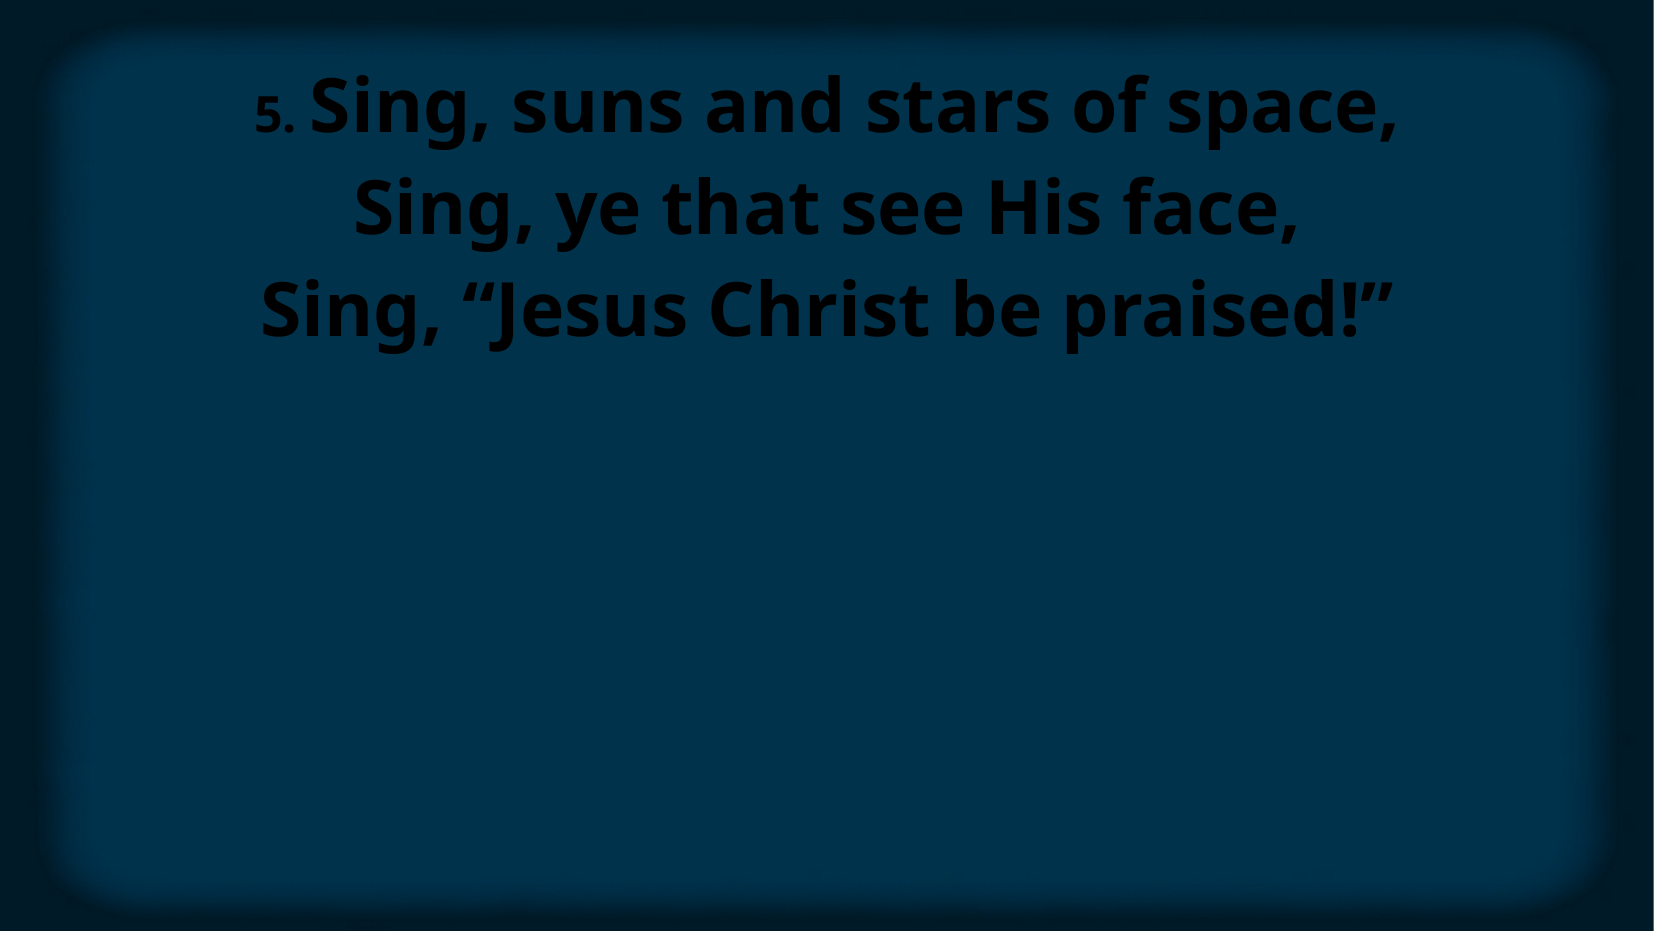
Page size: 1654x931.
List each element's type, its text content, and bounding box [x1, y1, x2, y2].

text_box 5. Sing, suns and stars of space, Sing, ye that see His face, Sing, “Jesus Christ be praised!” [92, 44, 1563, 375]
picture [0, 0, 1654, 931]
